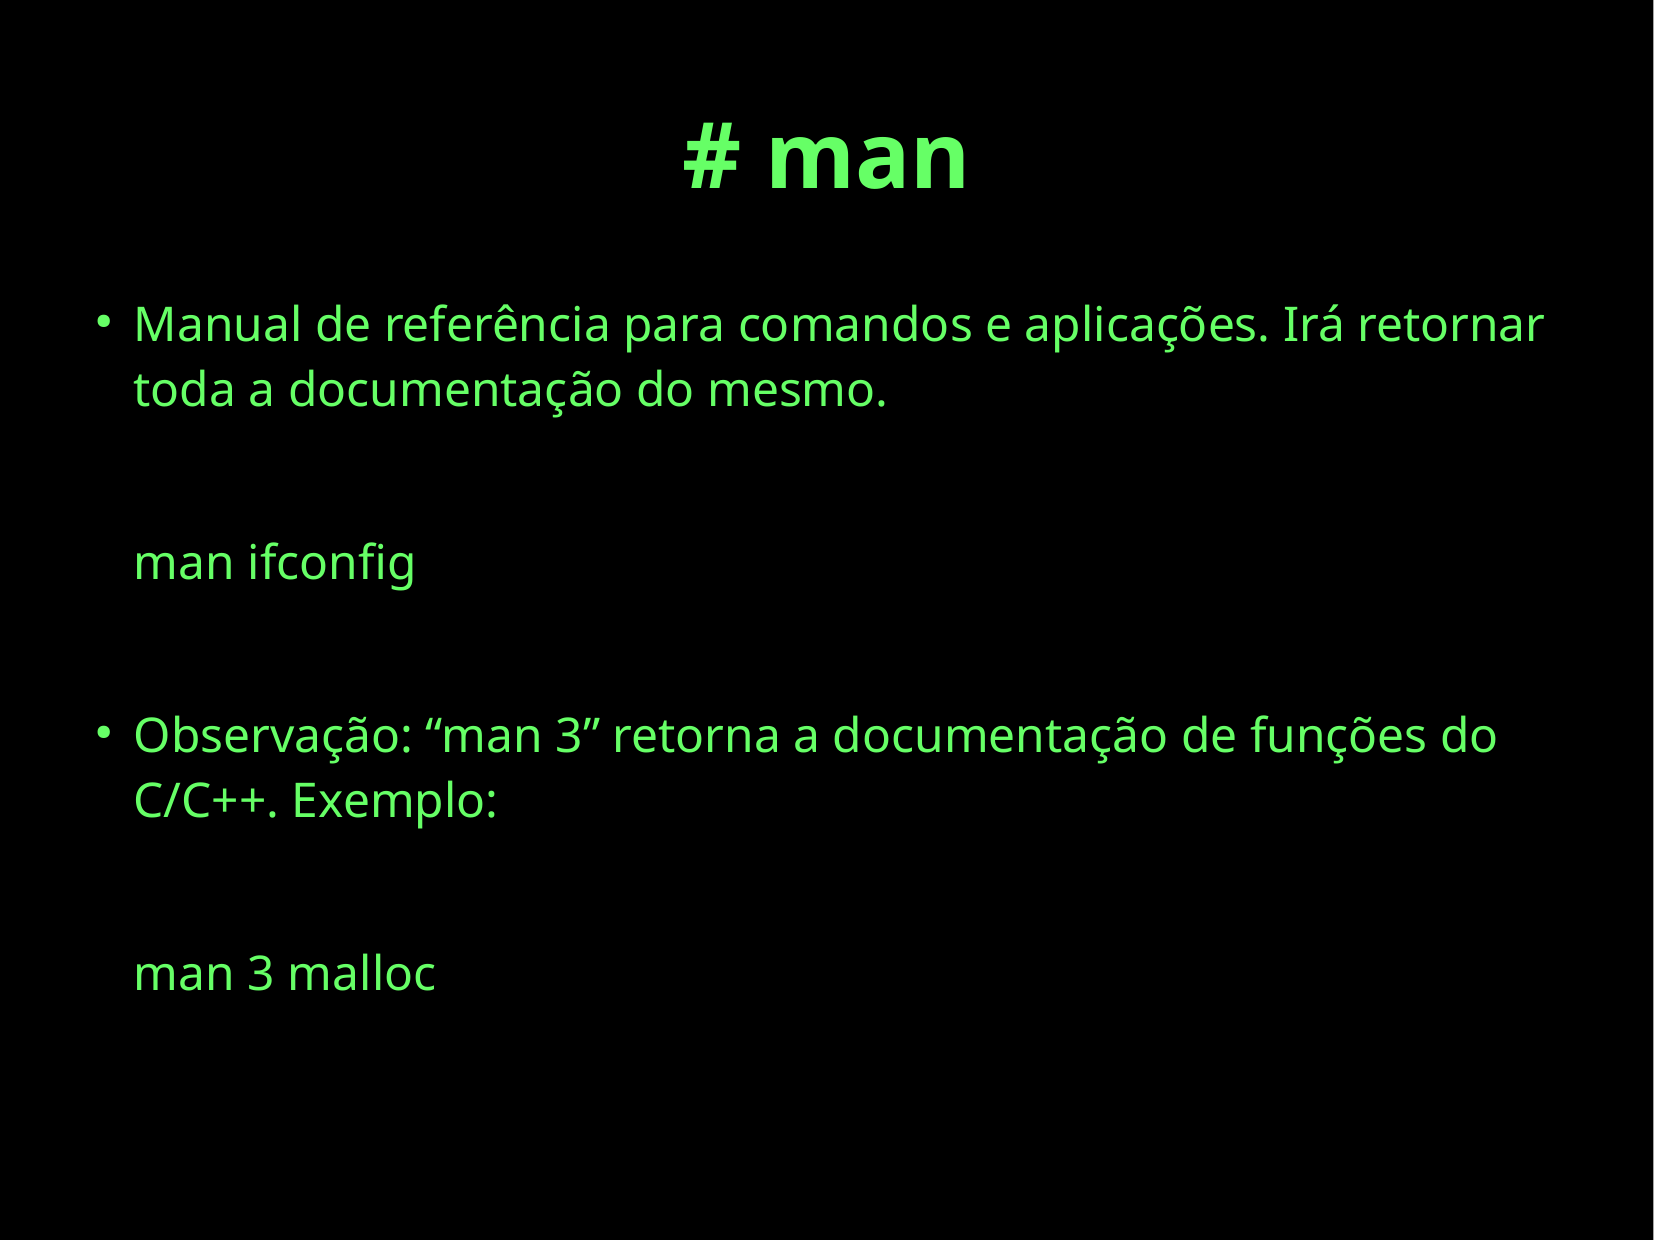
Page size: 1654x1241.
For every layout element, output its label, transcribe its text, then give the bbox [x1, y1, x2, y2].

list Manual de referência para comandos e aplicações. Irá retornar toda a documentação do mesmo. man ifconfig Observação: “man 3” retorna a documentação de funções do C/C++. Exemplo: man 3 malloc [82, 290, 1571, 1010]
title # man [82, 49, 1571, 257]
